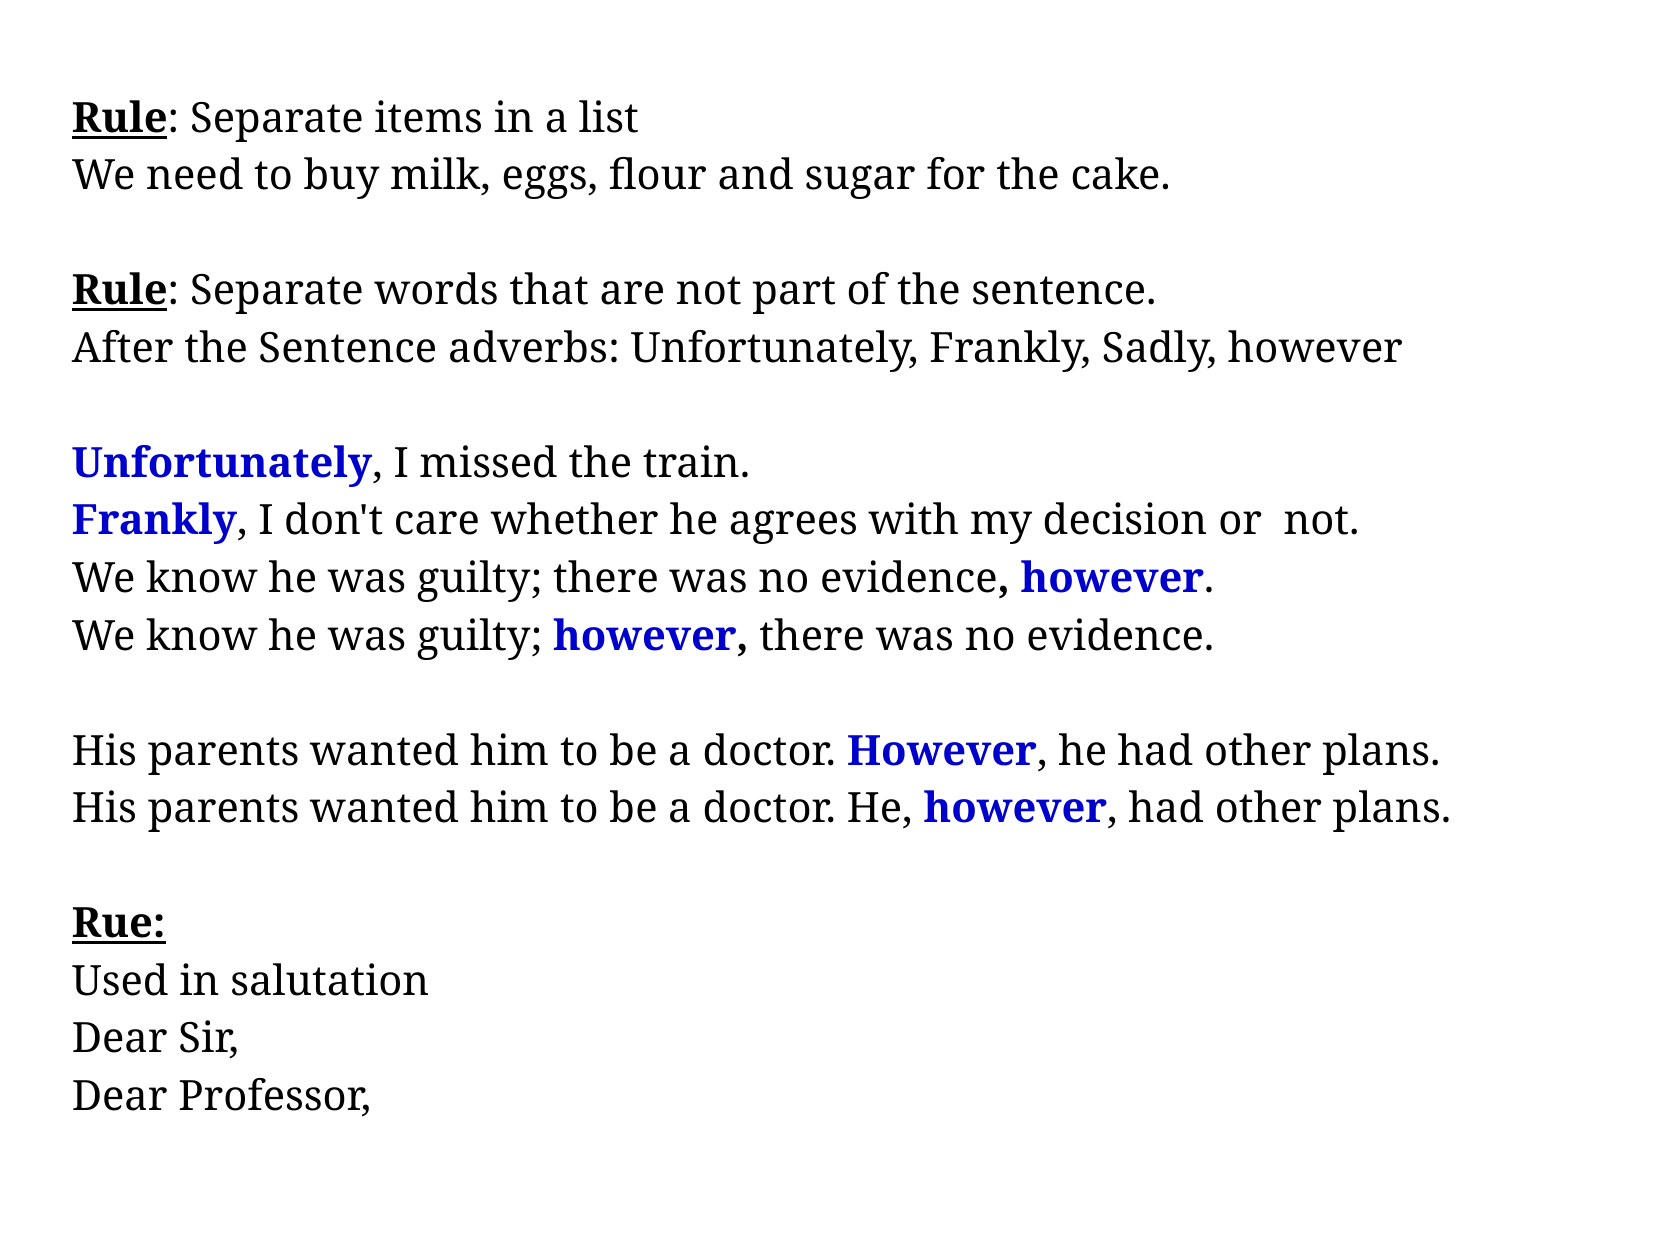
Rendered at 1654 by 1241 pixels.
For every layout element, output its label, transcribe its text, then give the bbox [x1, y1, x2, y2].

text_box Rule: Separate items in a list We need to buy milk, eggs, flour and sugar for the cake. Rule: Separate words that are not part of the sentence. After the Sentence adverbs: Unfortunately, Frankly, Sadly, however Unfortunately, I missed the train. Frankly, I don't care whether he agrees with my decision or not. We know he was guilty; there was no evidence, however. We know he was guilty; however, there was no evidence. His parents wanted him to be a doctor. However, he had other plans. His parents wanted him to be a doctor. He, however, had other plans. Rue: Used in salutation Dear Sir, Dear Professor, [71, 31, 1560, 1140]
